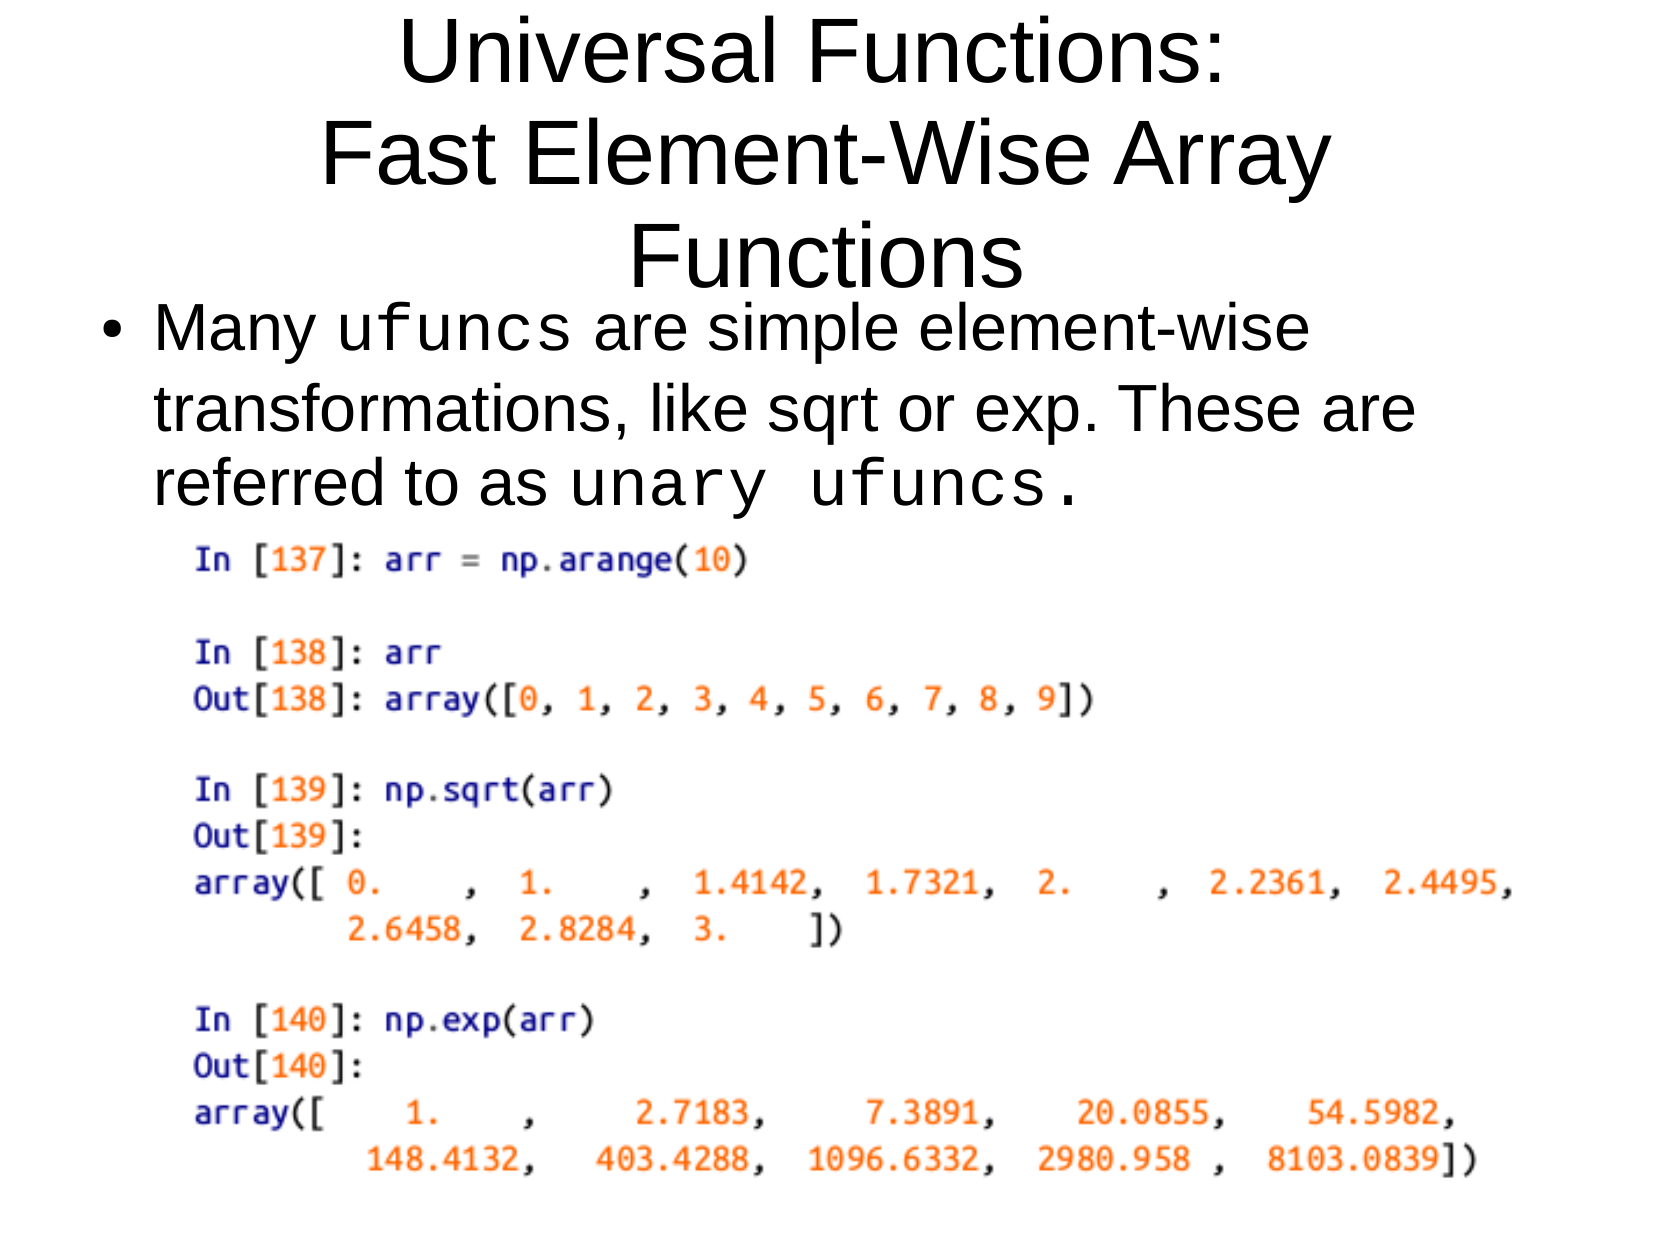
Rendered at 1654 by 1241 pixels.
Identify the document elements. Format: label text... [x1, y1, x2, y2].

list Many ufuncs are simple element-wise transformations, like sqrt or exp. These are referred to as unary ufuncs. [82, 290, 1571, 1010]
picture [192, 539, 1521, 1186]
title Universal Functions: Fast Element-Wise Array Functions [82, 0, 1571, 290]
